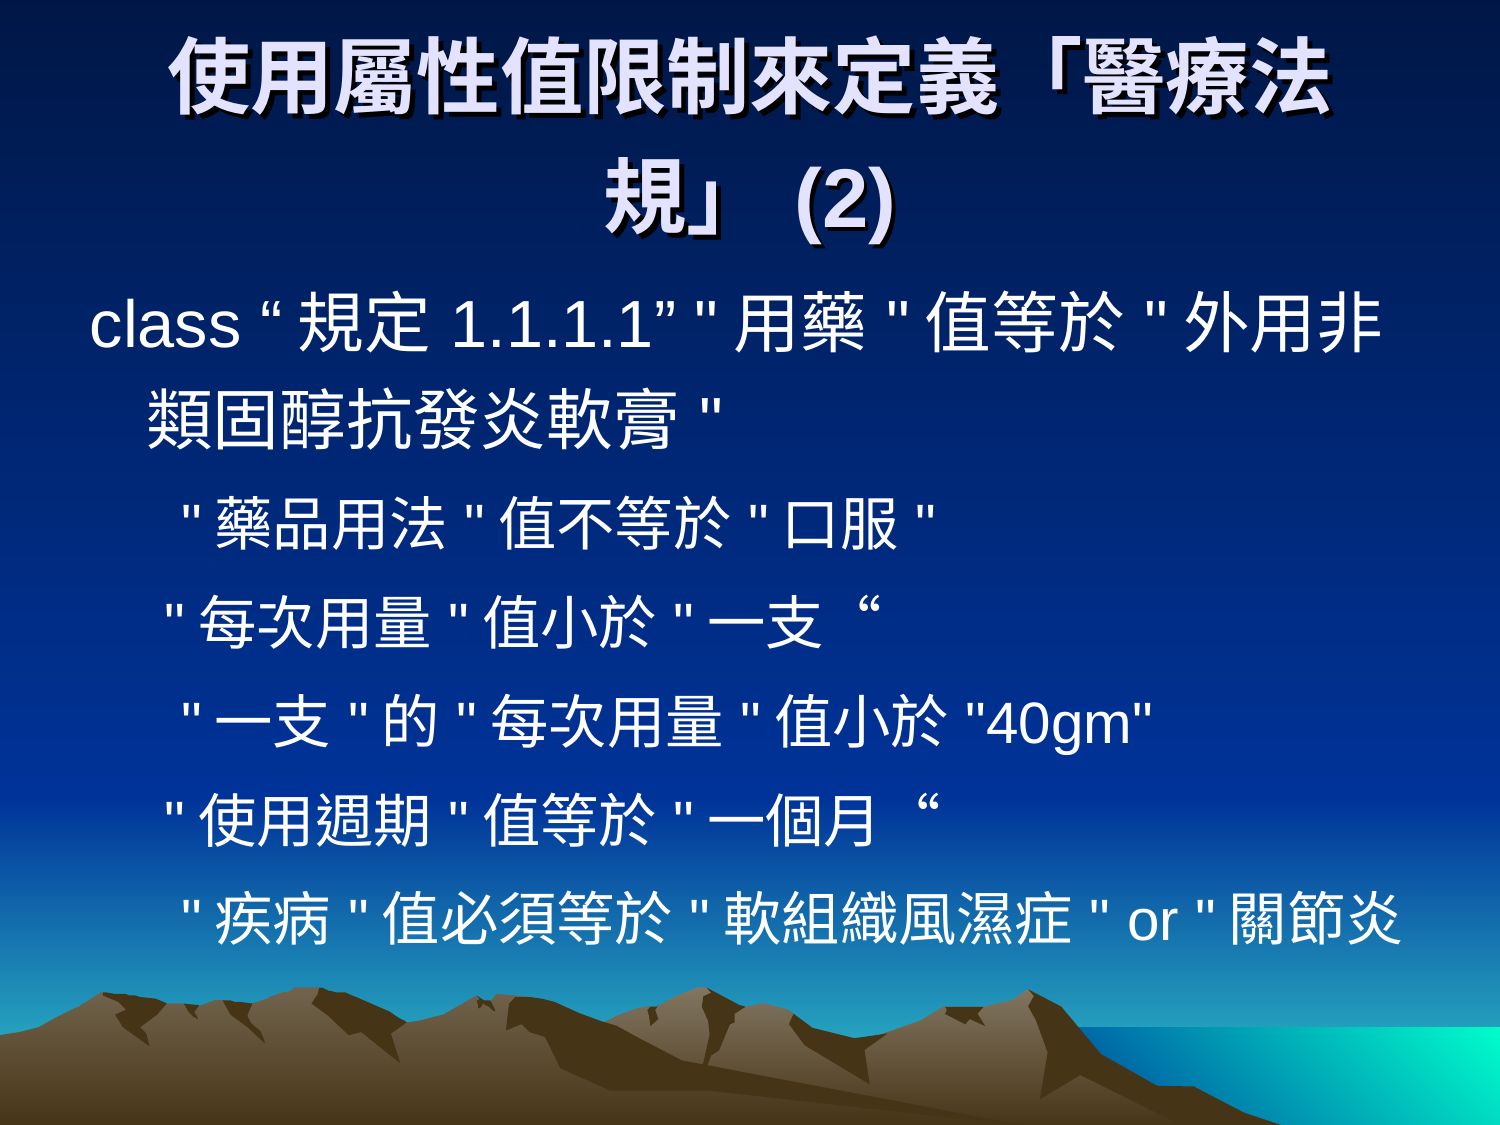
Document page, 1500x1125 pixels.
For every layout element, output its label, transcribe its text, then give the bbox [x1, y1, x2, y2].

list class “規定1.1.1.1” "用藥"值等於"外用非類固醇抗發炎軟膏" "藥品用法"值不等於"口服" "每次用量"值小於"一支“ "一支"的"每次用量"值小於"40gm" "使用週期"值等於"一個月“ "疾病"值必須等於"軟組織風濕症" or "關節炎 [75, 262, 1426, 1001]
title 使用屬性值限制來定義「醫療法規」(2) [75, 23, 1426, 239]
